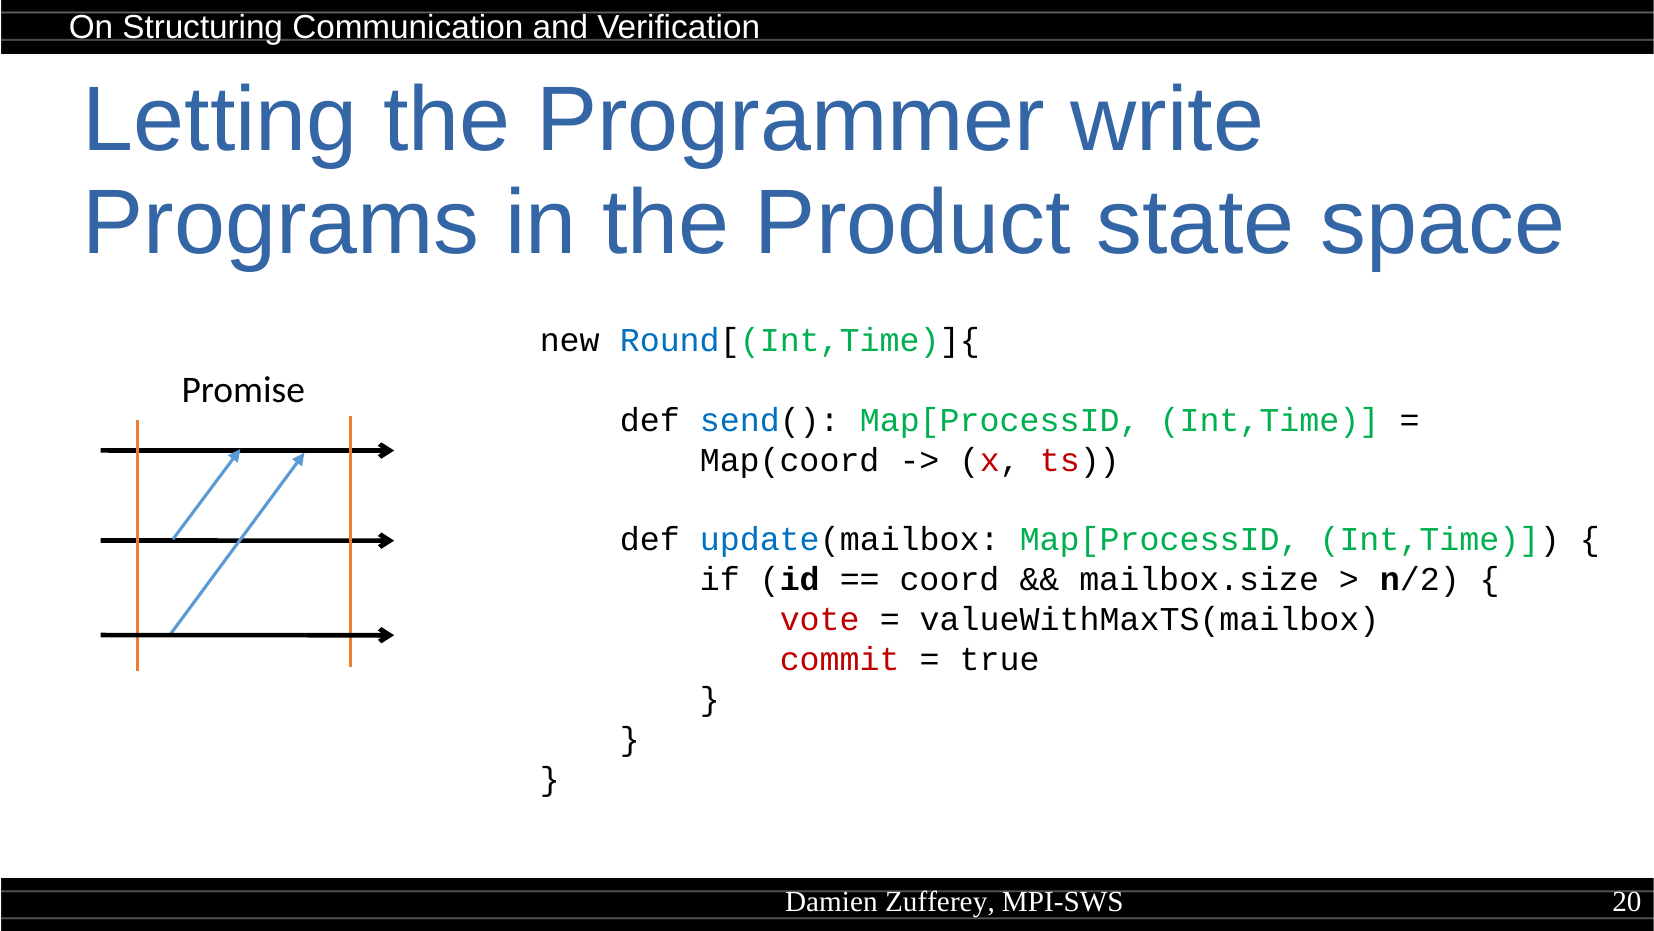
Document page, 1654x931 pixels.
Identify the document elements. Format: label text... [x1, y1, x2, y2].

title Letting the Programmer write Programs in the Product state space [82, 67, 1571, 273]
text_box Promise [166, 357, 321, 418]
picture [1, 0, 1654, 54]
text_box new Round[(Int,Time)]{ def send(): Map[ProcessID, (Int,Time)] = Map(coord -> (x, ts)) def update(mailbox: Map[ProcessID, (Int,Time)]) { if (id == coord && mailbox.size > n/2) { vote = valueWithMaxTS(mailbox) commit = true } } } [525, 310, 1621, 805]
picture [1, 878, 1654, 931]
